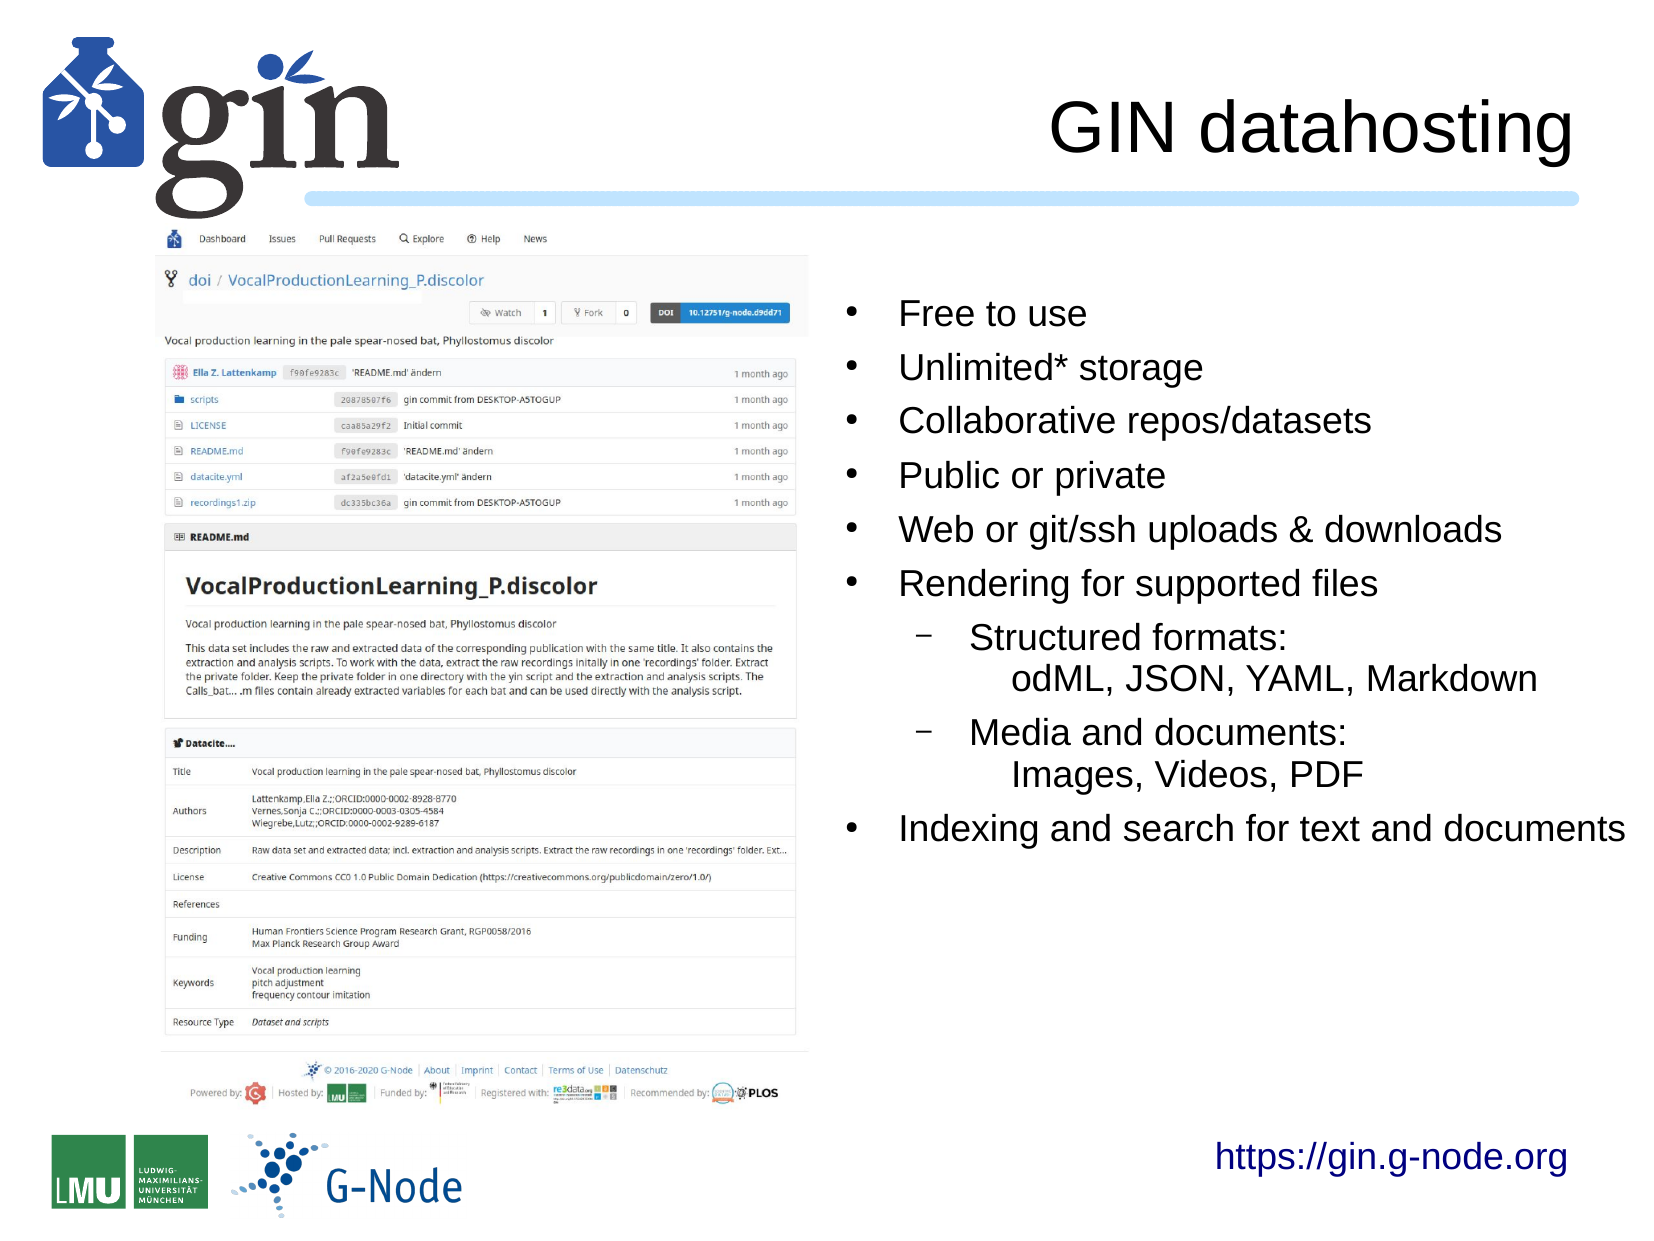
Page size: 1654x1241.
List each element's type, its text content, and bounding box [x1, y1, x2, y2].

picture [33, 30, 816, 1219]
text_box GIN datahosting [409, 30, 1576, 226]
text_box https://gin.g-node.org [1200, 1128, 1625, 1186]
list Free to use Unlimited* storage Collaborative repos/datasets Public or private Web or git/ssh uploads & downloads Rendering for supported files Structured formats: odML, JSON, YAML, Markdown Media and documents: Images, Videos, PDF Indexing and search for text and documents [827, 222, 1636, 877]
